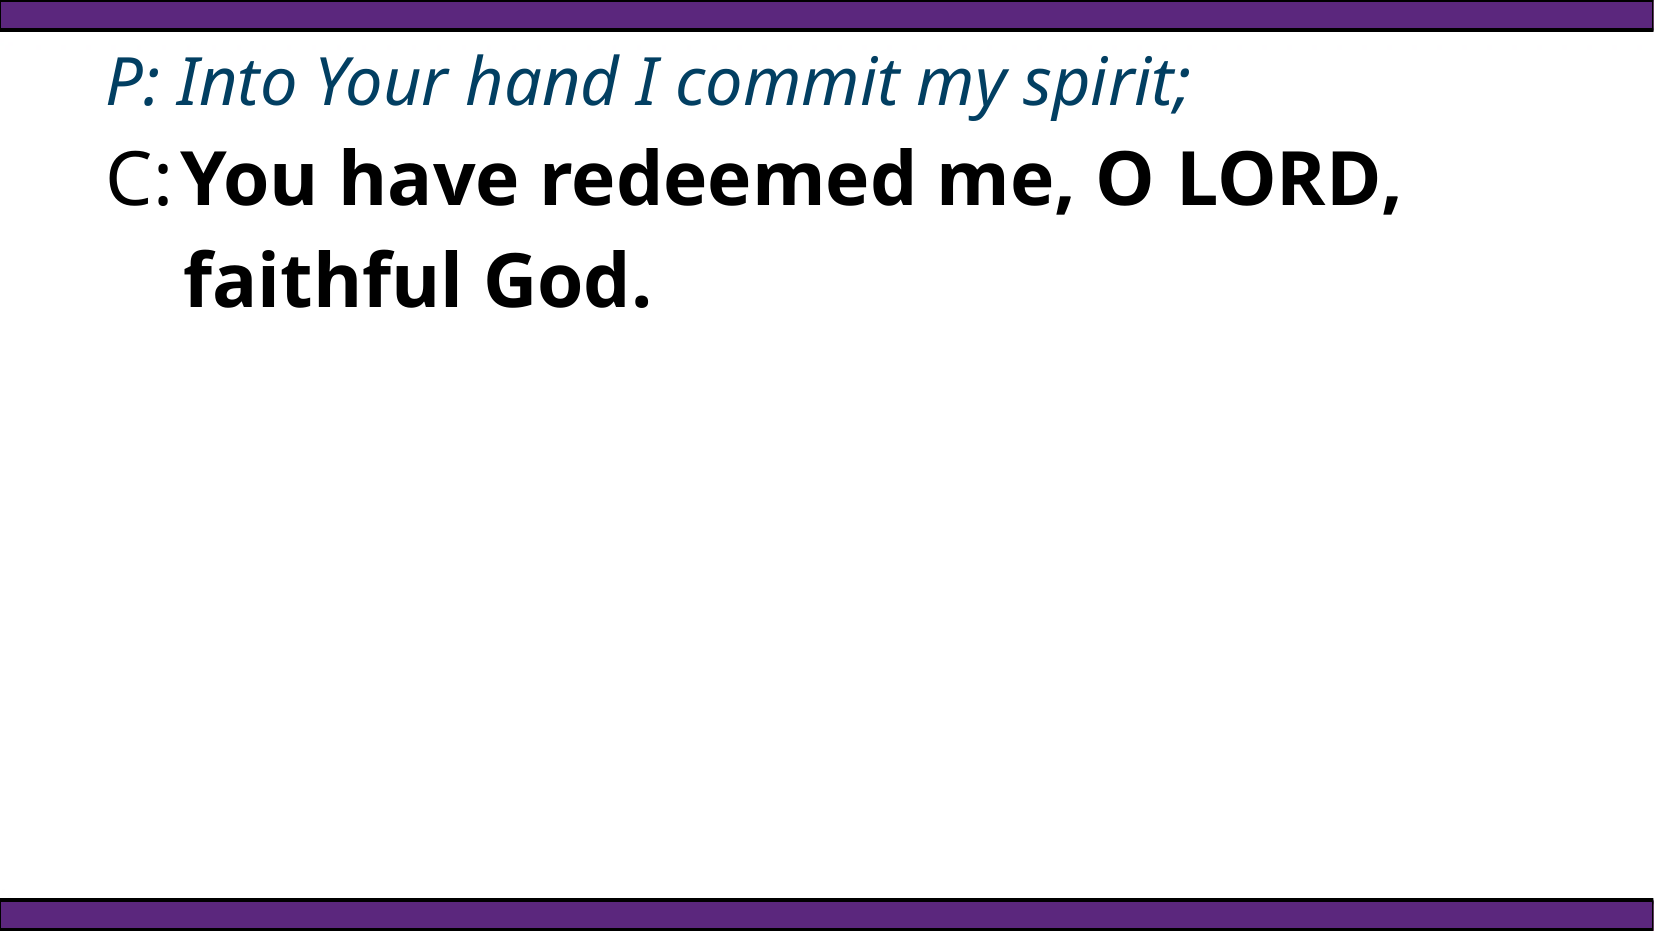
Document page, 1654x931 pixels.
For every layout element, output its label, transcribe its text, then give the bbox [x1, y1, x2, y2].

text_box [0, 0, 1654, 31]
text_box [0, 900, 1654, 931]
picture [0, 31, 1654, 900]
text_box P: Into Your hand I commit my spirit; C: You have redeemed me, O Lord, faithful God. [90, 27, 1563, 348]
